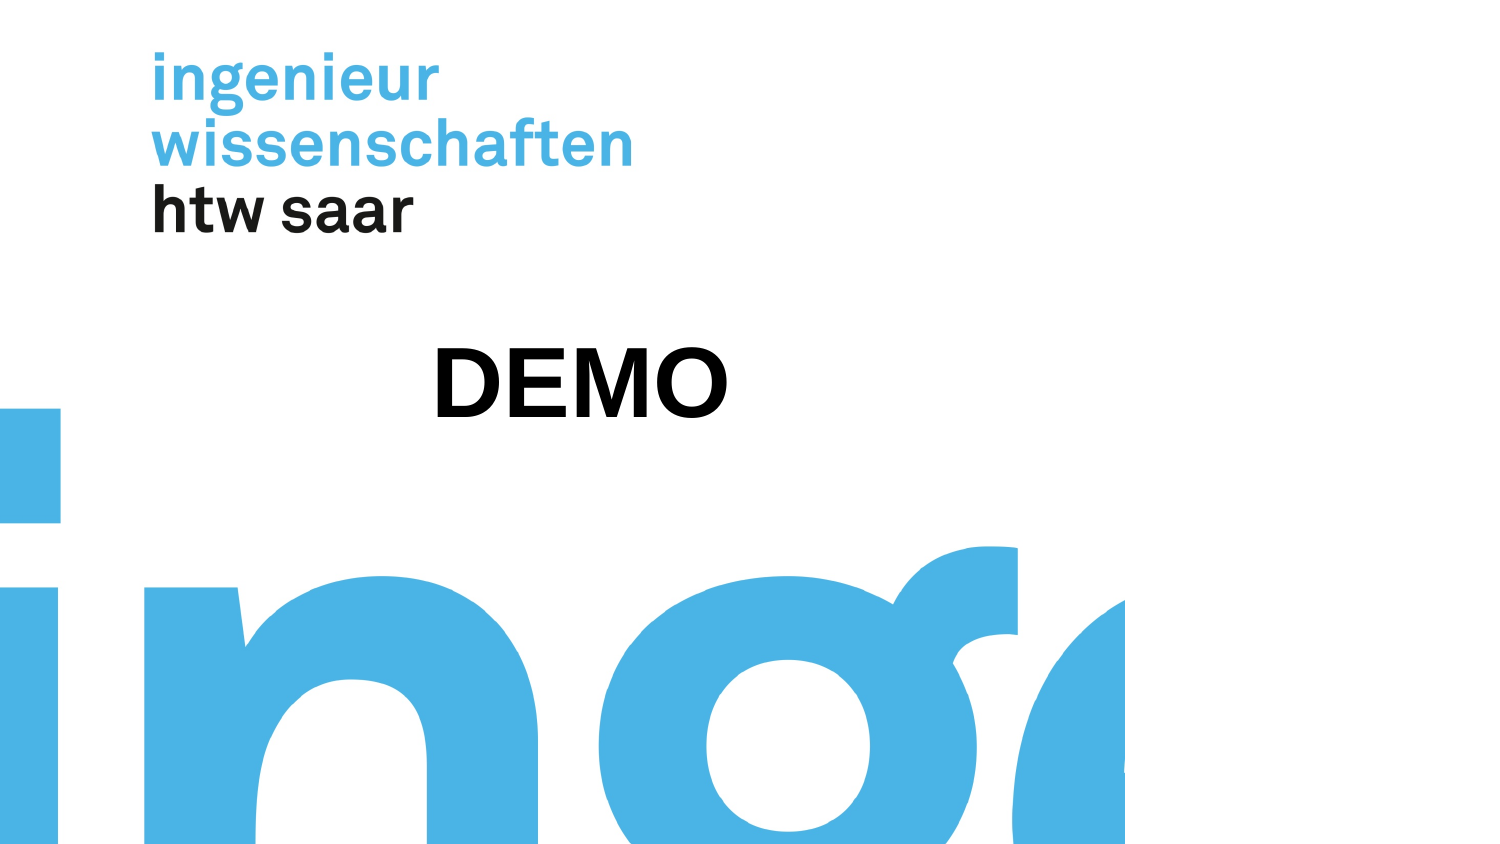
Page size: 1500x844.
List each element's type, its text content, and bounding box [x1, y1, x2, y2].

text_box DEMO [341, 302, 822, 537]
picture [0, 0, 1125, 844]
